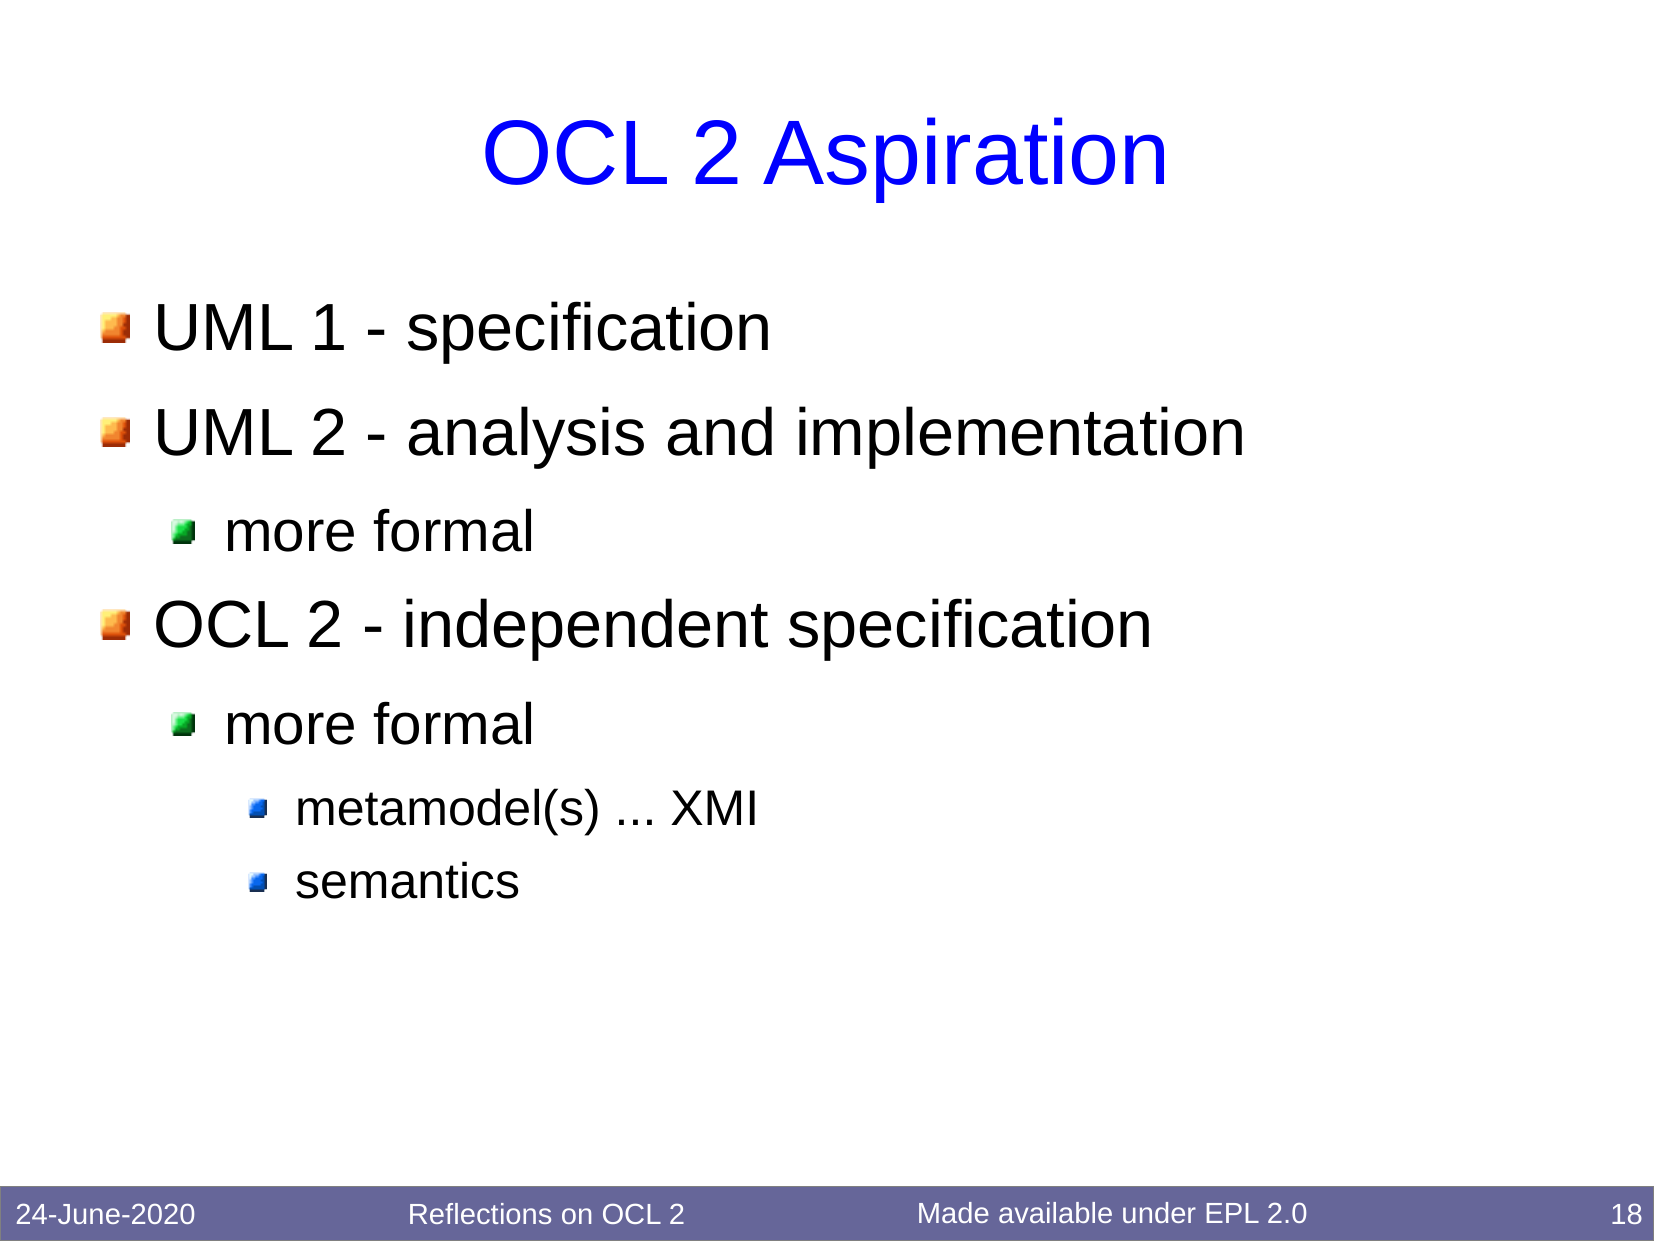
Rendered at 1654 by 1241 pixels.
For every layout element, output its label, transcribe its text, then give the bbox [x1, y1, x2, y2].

title OCL 2 Aspiration [82, 49, 1571, 257]
list UML 1 - specification UML 2 - analysis and implementation more formal OCL 2 - independent specification more formal metamodel(s) ... XMI semantics [82, 290, 1571, 1010]
